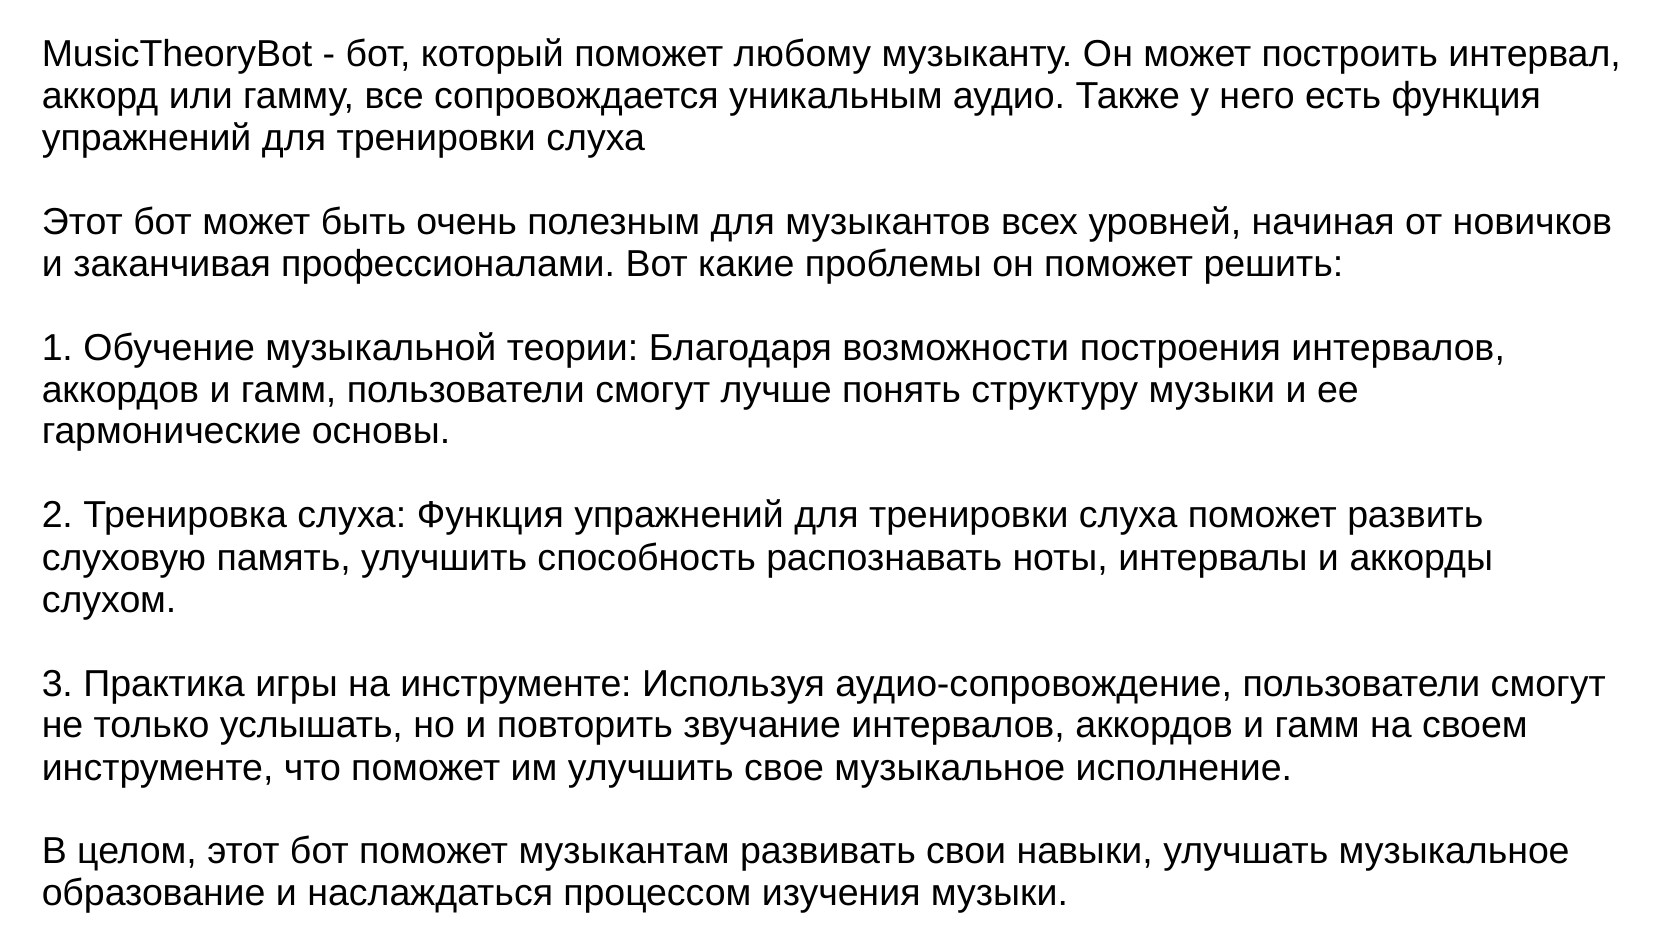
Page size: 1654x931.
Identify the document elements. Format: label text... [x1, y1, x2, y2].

text_box MusicTheoryBot - бот, который поможет любому музыканту. Он может построить интервал, аккорд или гамму, все сопровождается уникальным аудио. Также у него есть функция упражнений для тренировки слуха Этот бот может быть очень полезным для музыкантов всех уровней, начиная от новичков и заканчивая профессионалами. Вот какие проблемы он поможет решить: 1. Обучение музыкальной теории: Благодаря возможности построения интервалов, аккордов и гамм, пользователи смогут лучше понять структуру музыки и ее гармонические основы. 2. Тренировка слуха: Функция упражнений для тренировки слуха поможет развить слуховую память, улучшить способность распознавать ноты, интервалы и аккорды слухом. 3. Практика игры на инструменте: Используя аудио-сопровождение, пользователи смогут не только услышать, но и повторить звучание интервалов, аккордов и гамм на своем инструменте, что поможет им улучшить свое музыкальное исполнение. В целом, этот бот поможет музыкантам развивать свои навыки, улучшать музыкальное образование и наслаждаться процессом изучения музыки. [27, 24, 1638, 922]
